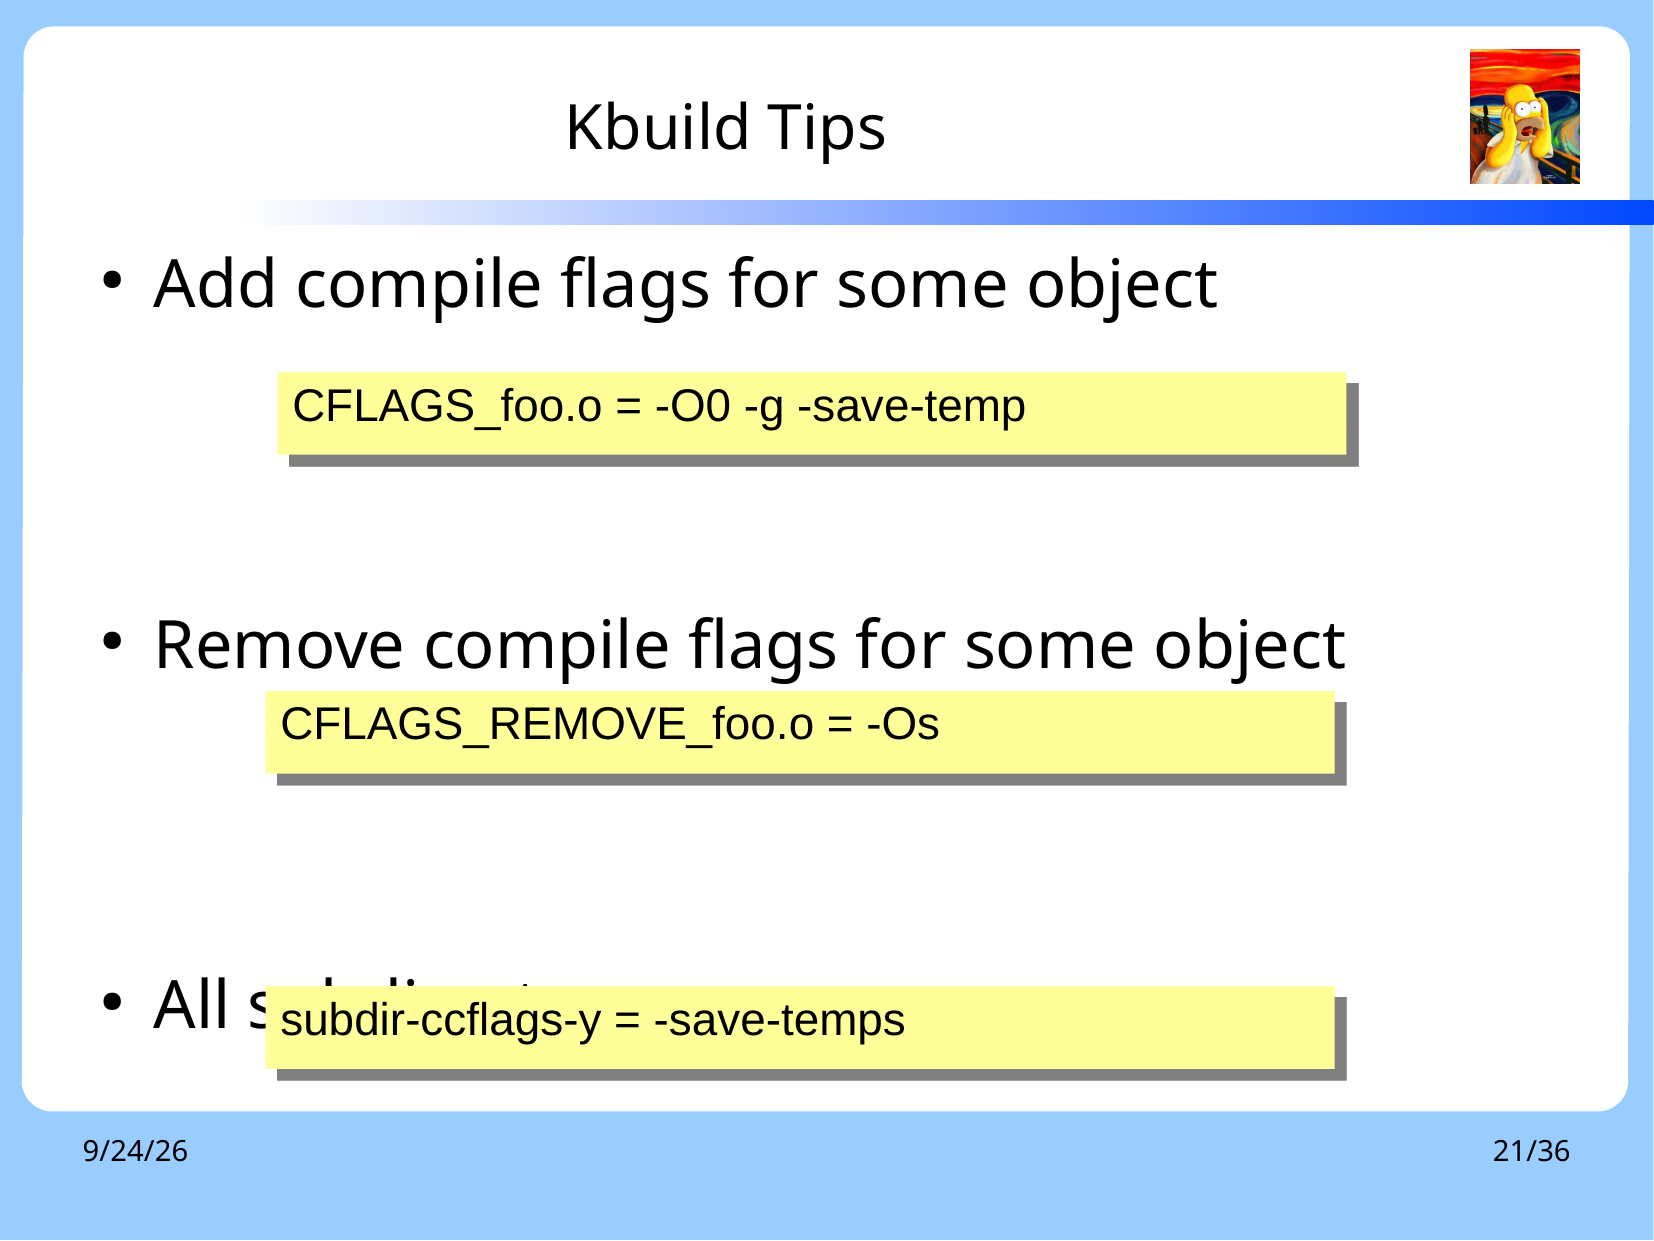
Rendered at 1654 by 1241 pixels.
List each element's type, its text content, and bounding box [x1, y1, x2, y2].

text_box CFLAGS_foo.o = -O0 -g -save-temp [277, 372, 1347, 455]
text_box CFLAGS_REMOVE_foo.o = -Os [265, 690, 1335, 774]
title Kbuild Tips [82, 49, 1371, 201]
list Add compile flags for some object Remove compile flags for some object All subdirectory [82, 236, 1571, 1055]
text_box subdir-ccflags-y = -save-temps [265, 986, 1335, 1069]
picture [1470, 49, 1580, 184]
